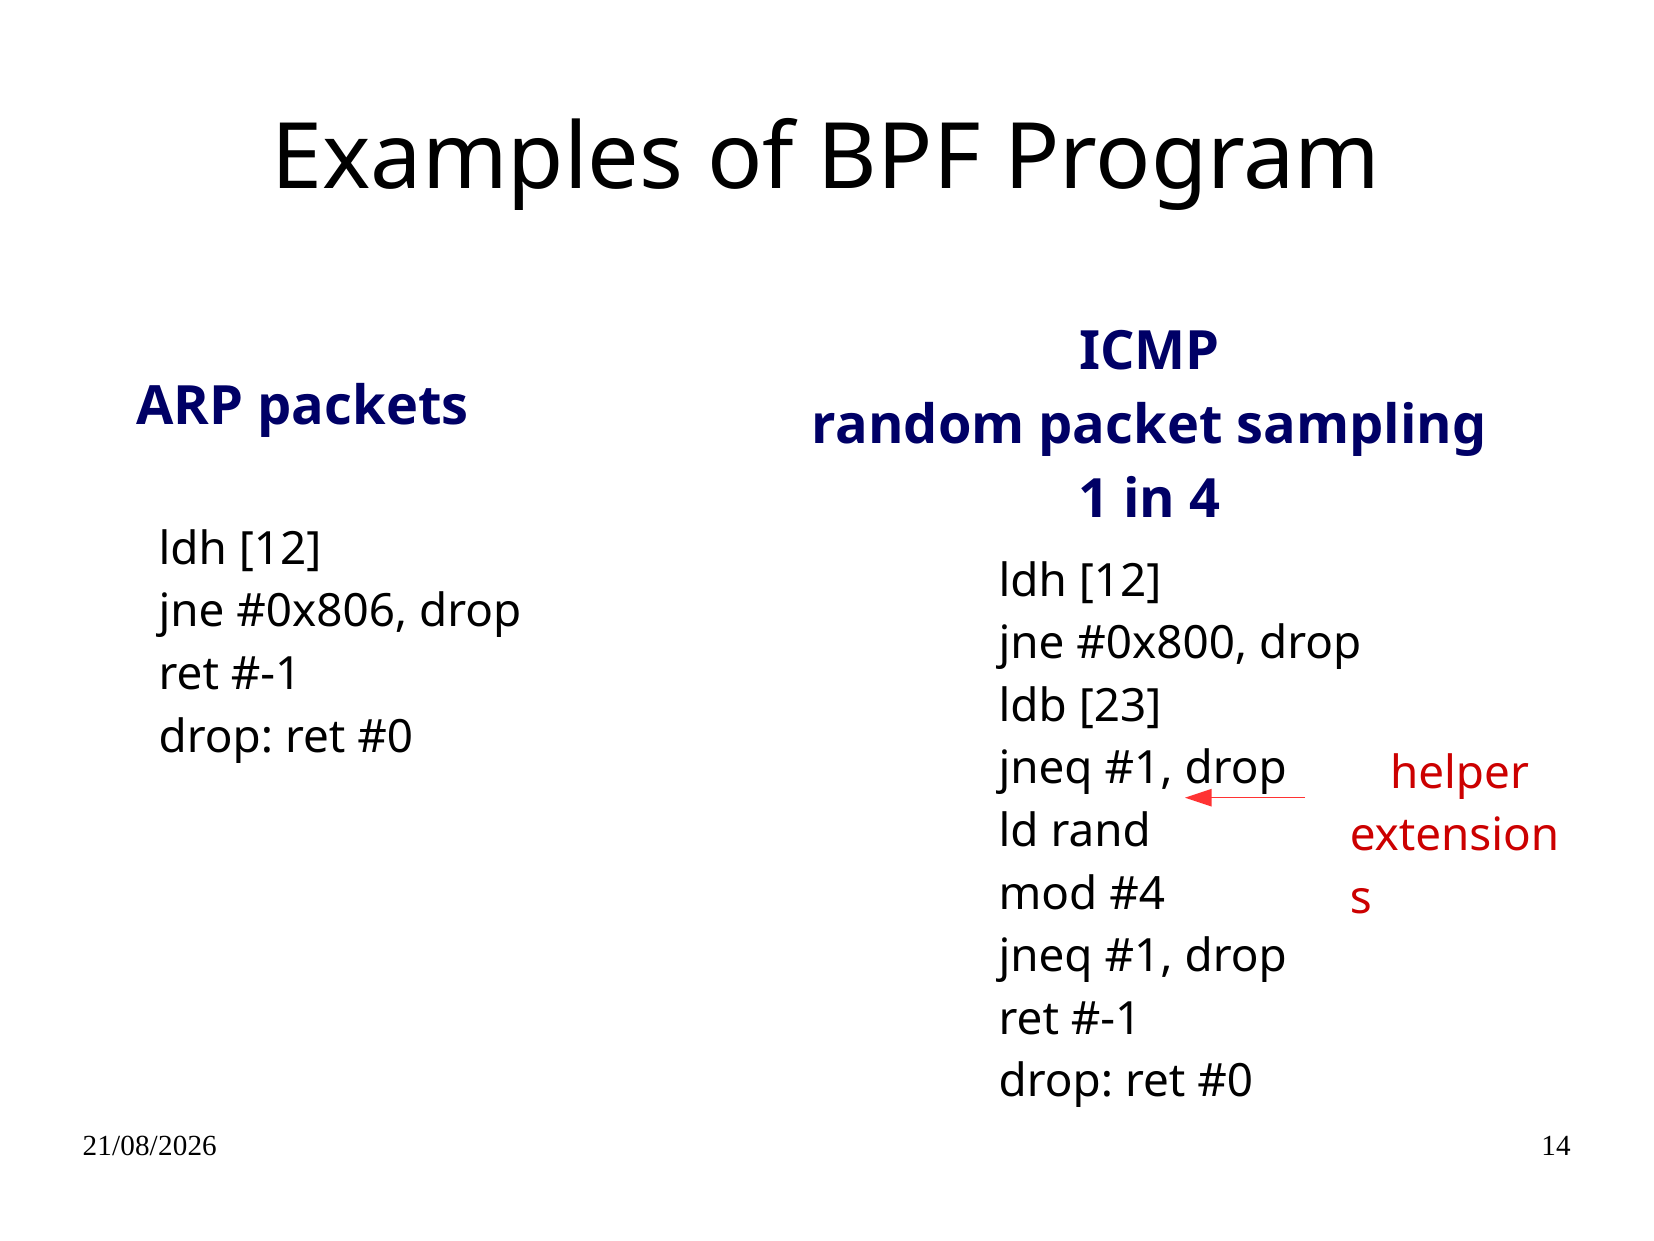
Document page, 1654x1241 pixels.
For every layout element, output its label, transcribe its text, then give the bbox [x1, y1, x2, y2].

text_box helper extensions [1335, 731, 1585, 858]
text_box ldh [12] jne #0x800, drop ldb [23] jneq #1, drop ld rand mod #4 jneq #1, drop ret #-1 drop: ret #0 [960, 540, 1606, 1108]
text_box ARP packets [73, 359, 533, 440]
text_box ICMP random packet sampling 1 in 4 [767, 303, 1532, 515]
title Examples of BPF Program [82, 49, 1571, 257]
text_box ldh [12] jne #0x806, drop ret #-1 drop: ret #0 [120, 507, 571, 800]
